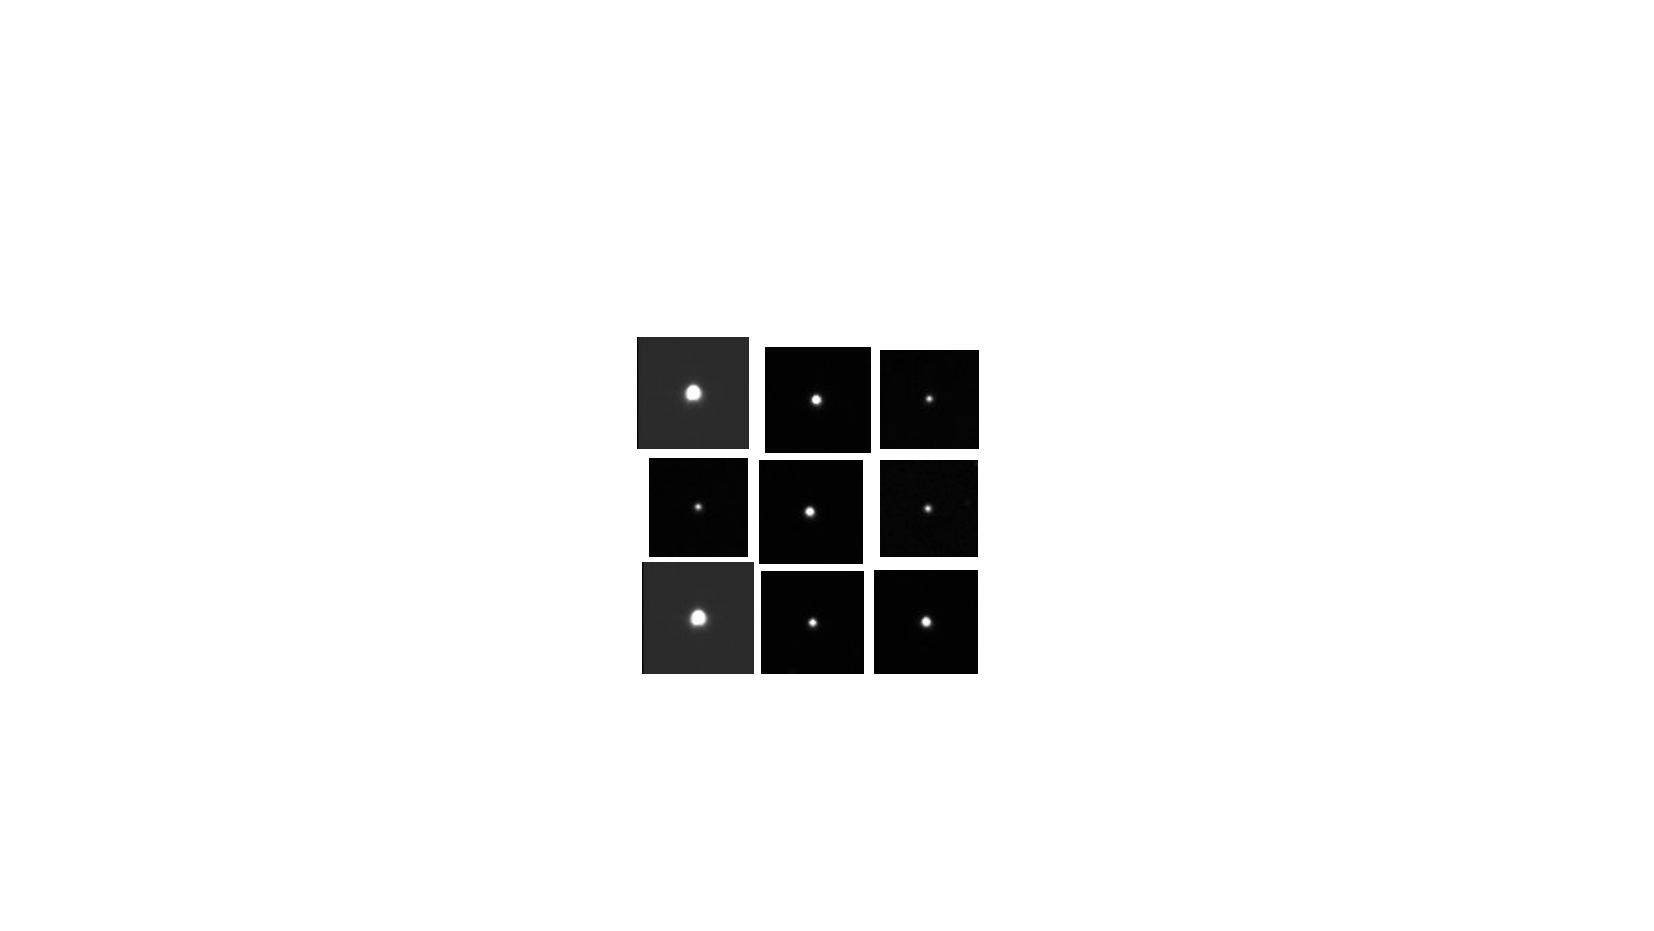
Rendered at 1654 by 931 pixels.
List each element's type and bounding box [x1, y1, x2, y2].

picture [761, 571, 864, 674]
picture [874, 570, 978, 674]
picture [765, 347, 871, 453]
picture [759, 460, 863, 564]
picture [880, 350, 979, 449]
picture [649, 458, 748, 557]
picture [880, 460, 978, 558]
picture [642, 562, 754, 674]
picture [637, 337, 749, 449]
